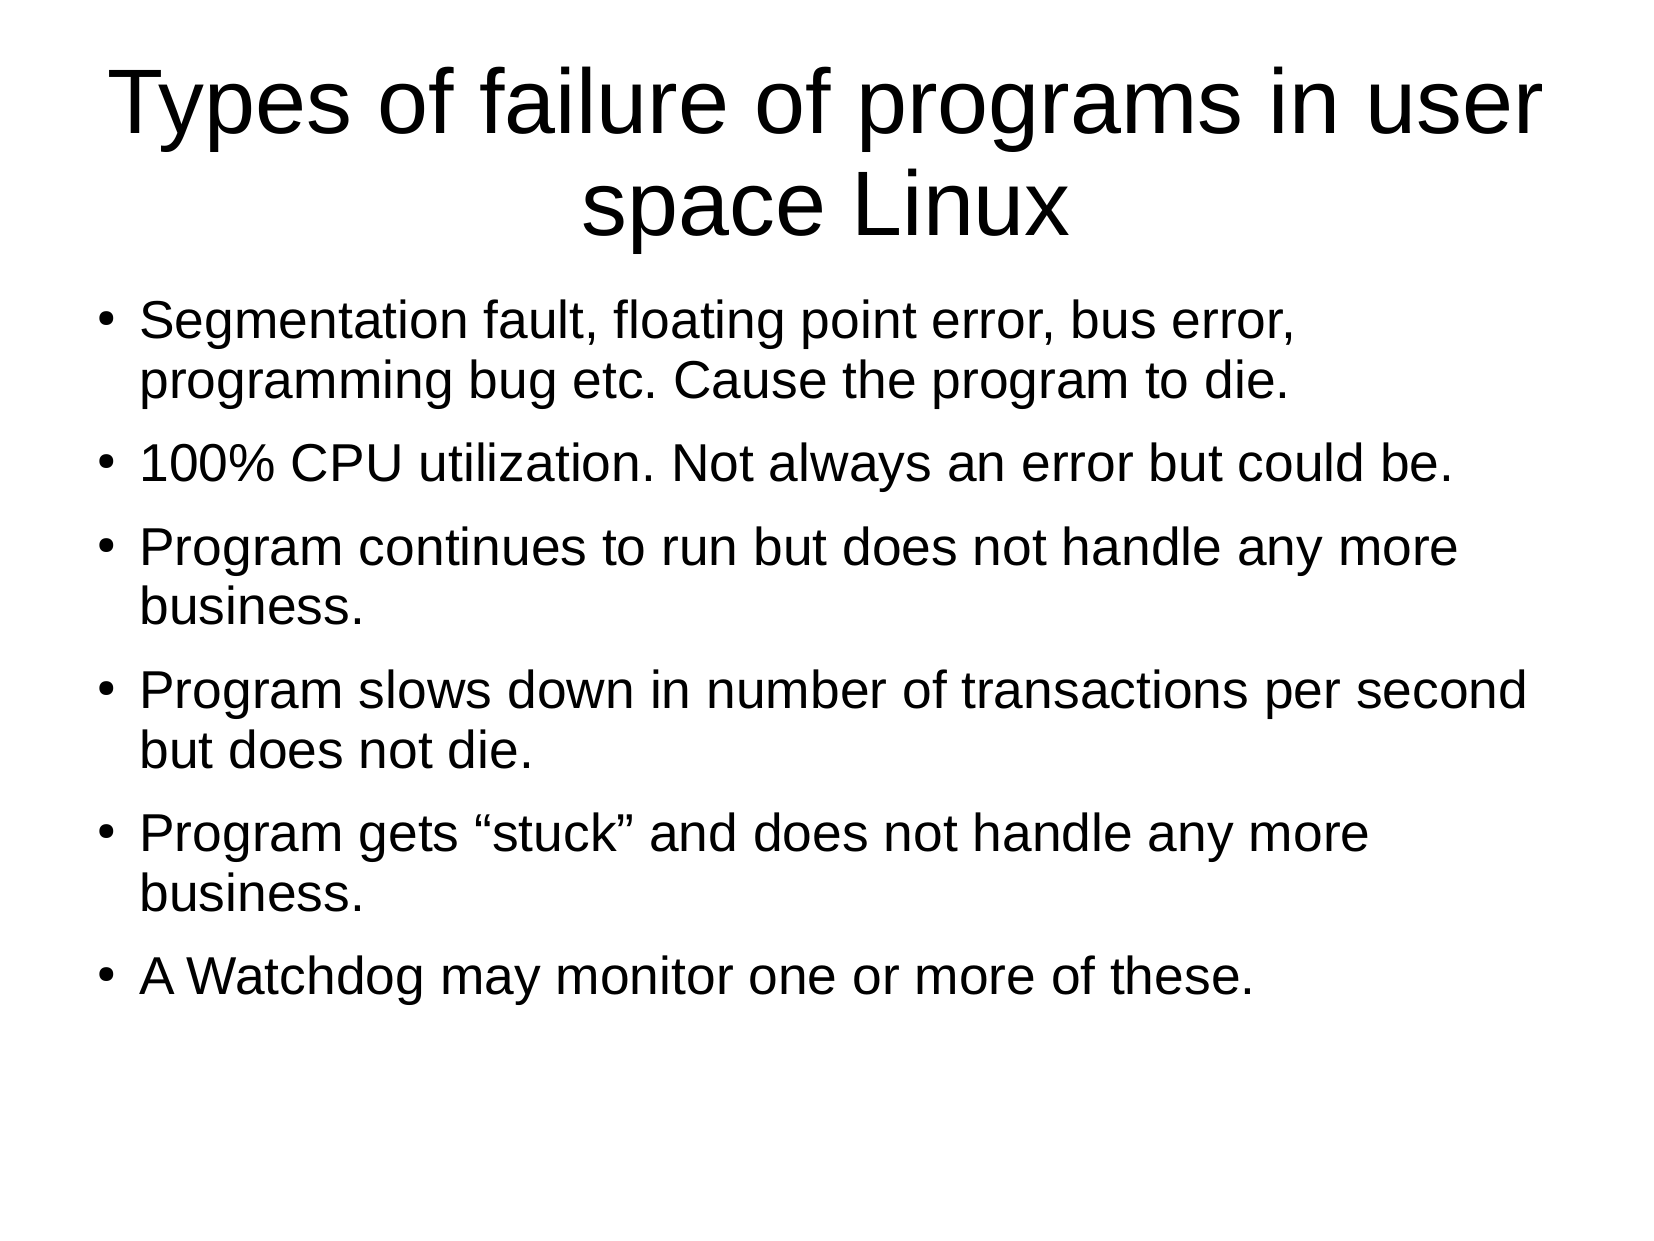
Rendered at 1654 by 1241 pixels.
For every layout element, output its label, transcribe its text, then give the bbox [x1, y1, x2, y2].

list Segmentation fault, floating point error, bus error, programming bug etc. Cause the program to die. 100% CPU utilization. Not always an error but could be. Program continues to run but does not handle any more business. Program slows down in number of transactions per second but does not die. Program gets “stuck” and does not handle any more business. A Watchdog may monitor one or more of these. [82, 290, 1571, 1010]
title Types of failure of programs in user space Linux [82, 49, 1571, 257]
